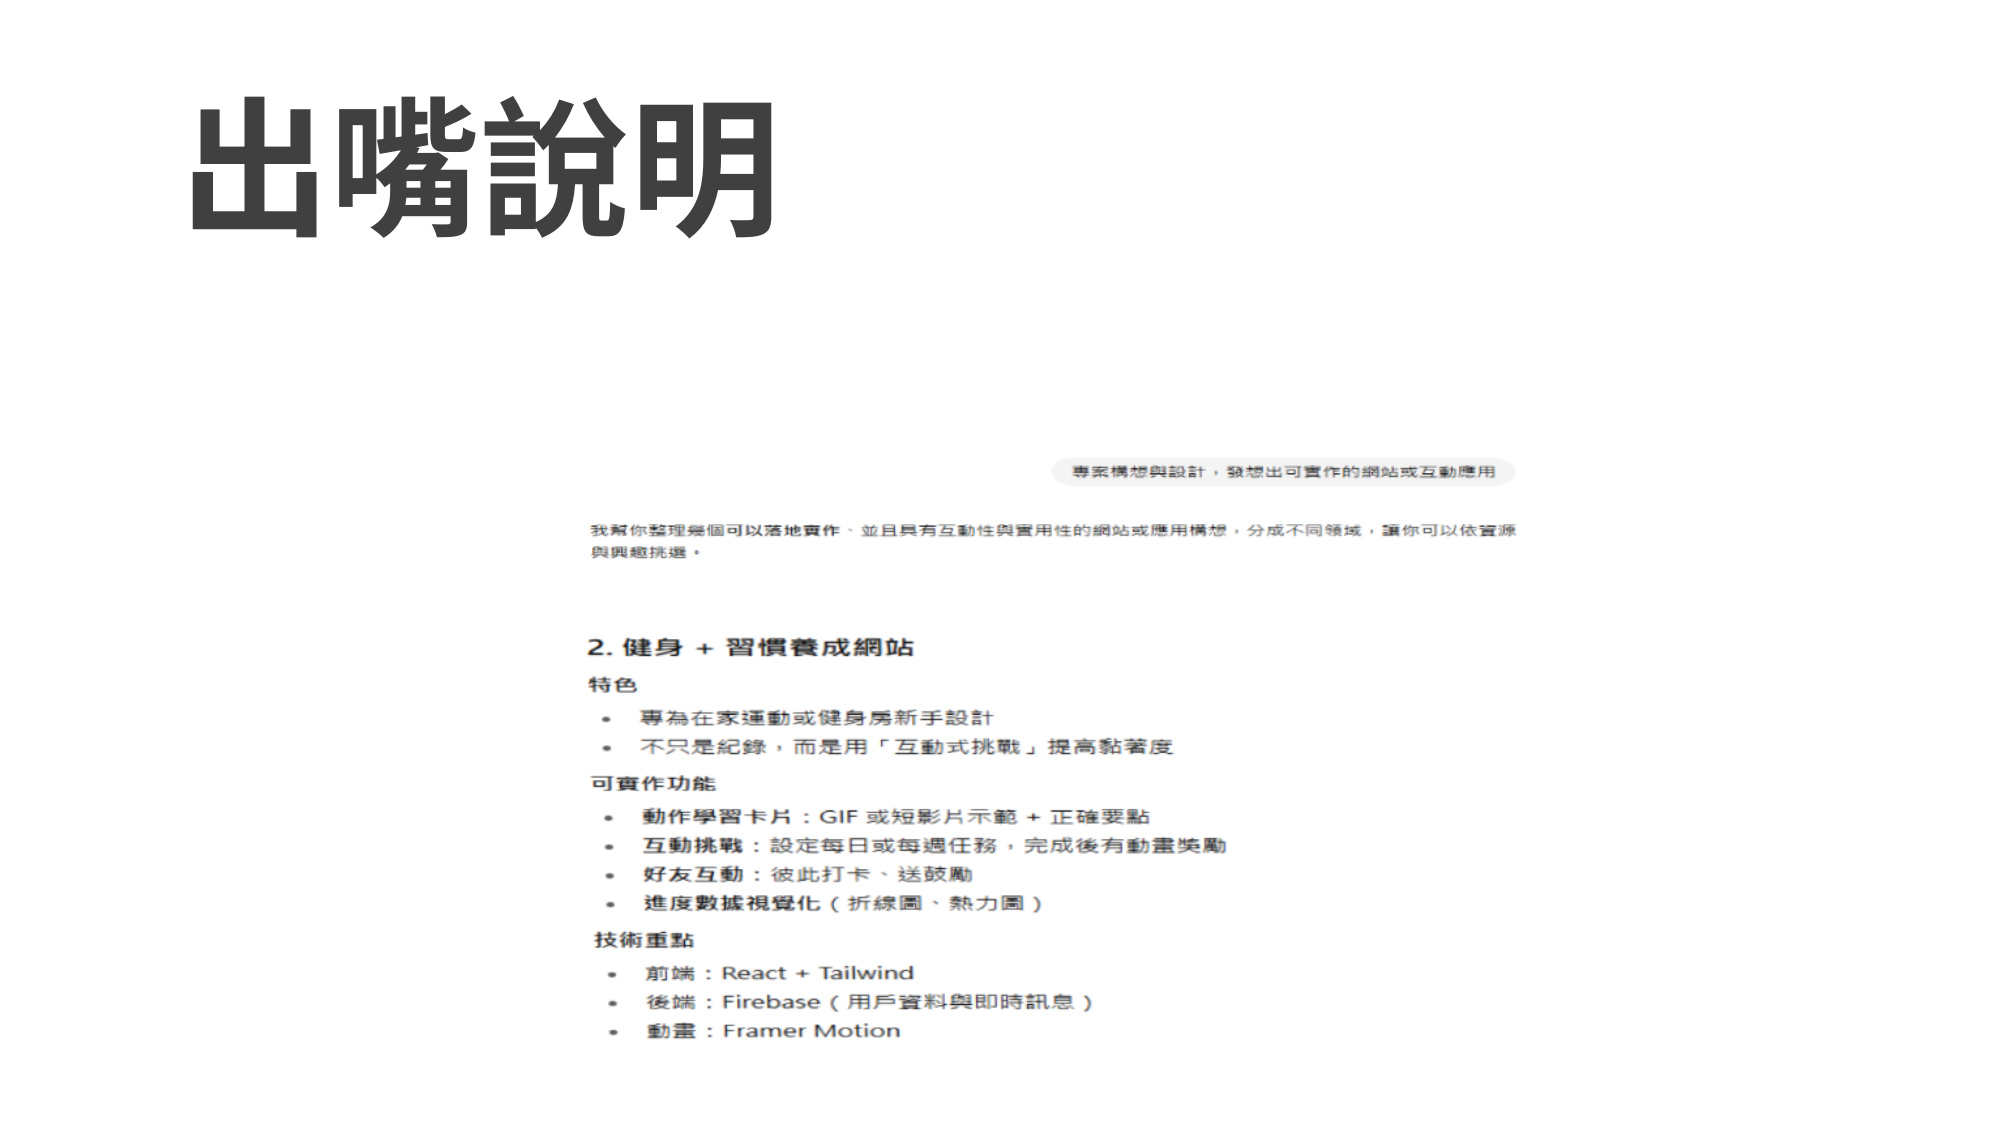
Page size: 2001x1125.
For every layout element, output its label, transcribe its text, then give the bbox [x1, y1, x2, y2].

picture [0, 259, 2000, 1125]
title 出嘴說明 [180, 47, 1830, 259]
